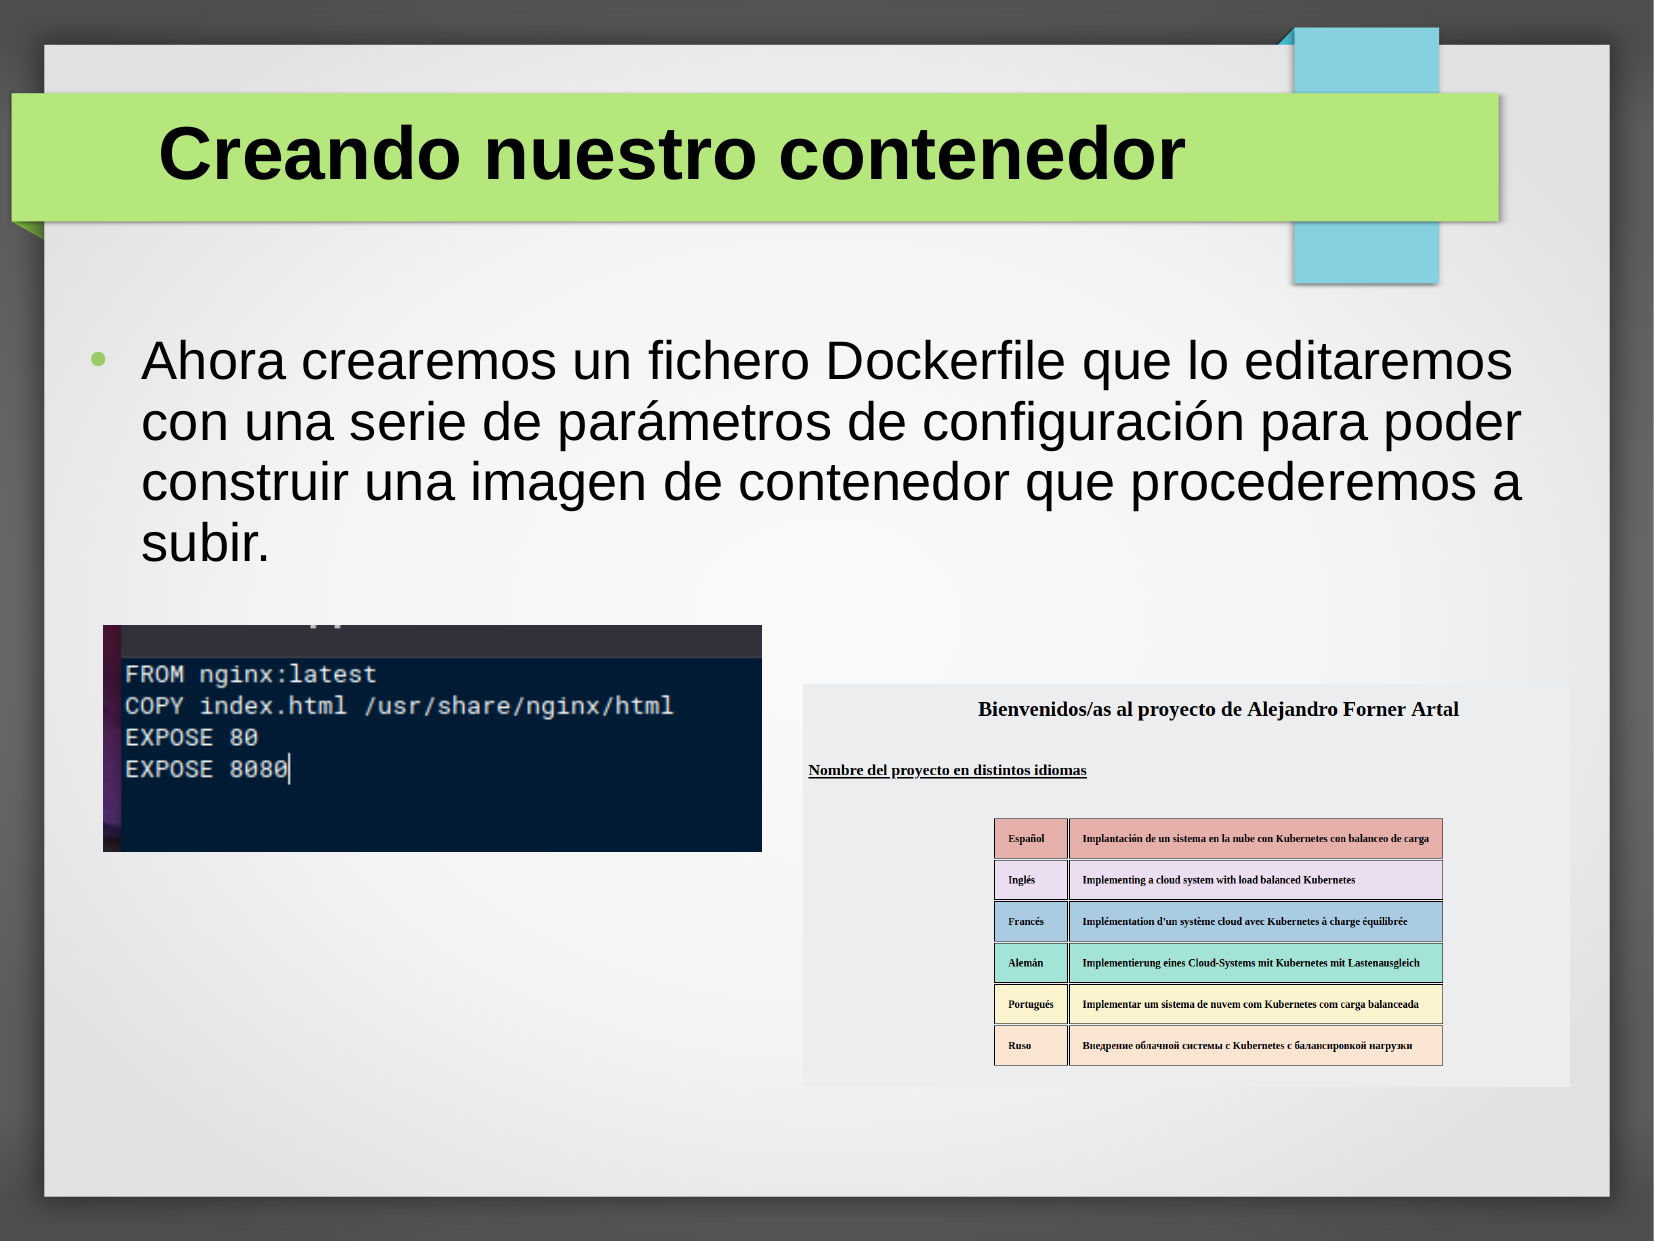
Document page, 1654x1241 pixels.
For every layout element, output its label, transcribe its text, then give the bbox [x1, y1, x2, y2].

list Ahora crearemos un fichero Dockerfile que lo editaremos con una serie de parámetros de configuración para poder construir una imagen de contenedor que procederemos a subir. [70, 330, 1560, 1050]
title Creando nuestro contenedor [82, 94, 1264, 213]
picture [0, 0, 1654, 1241]
